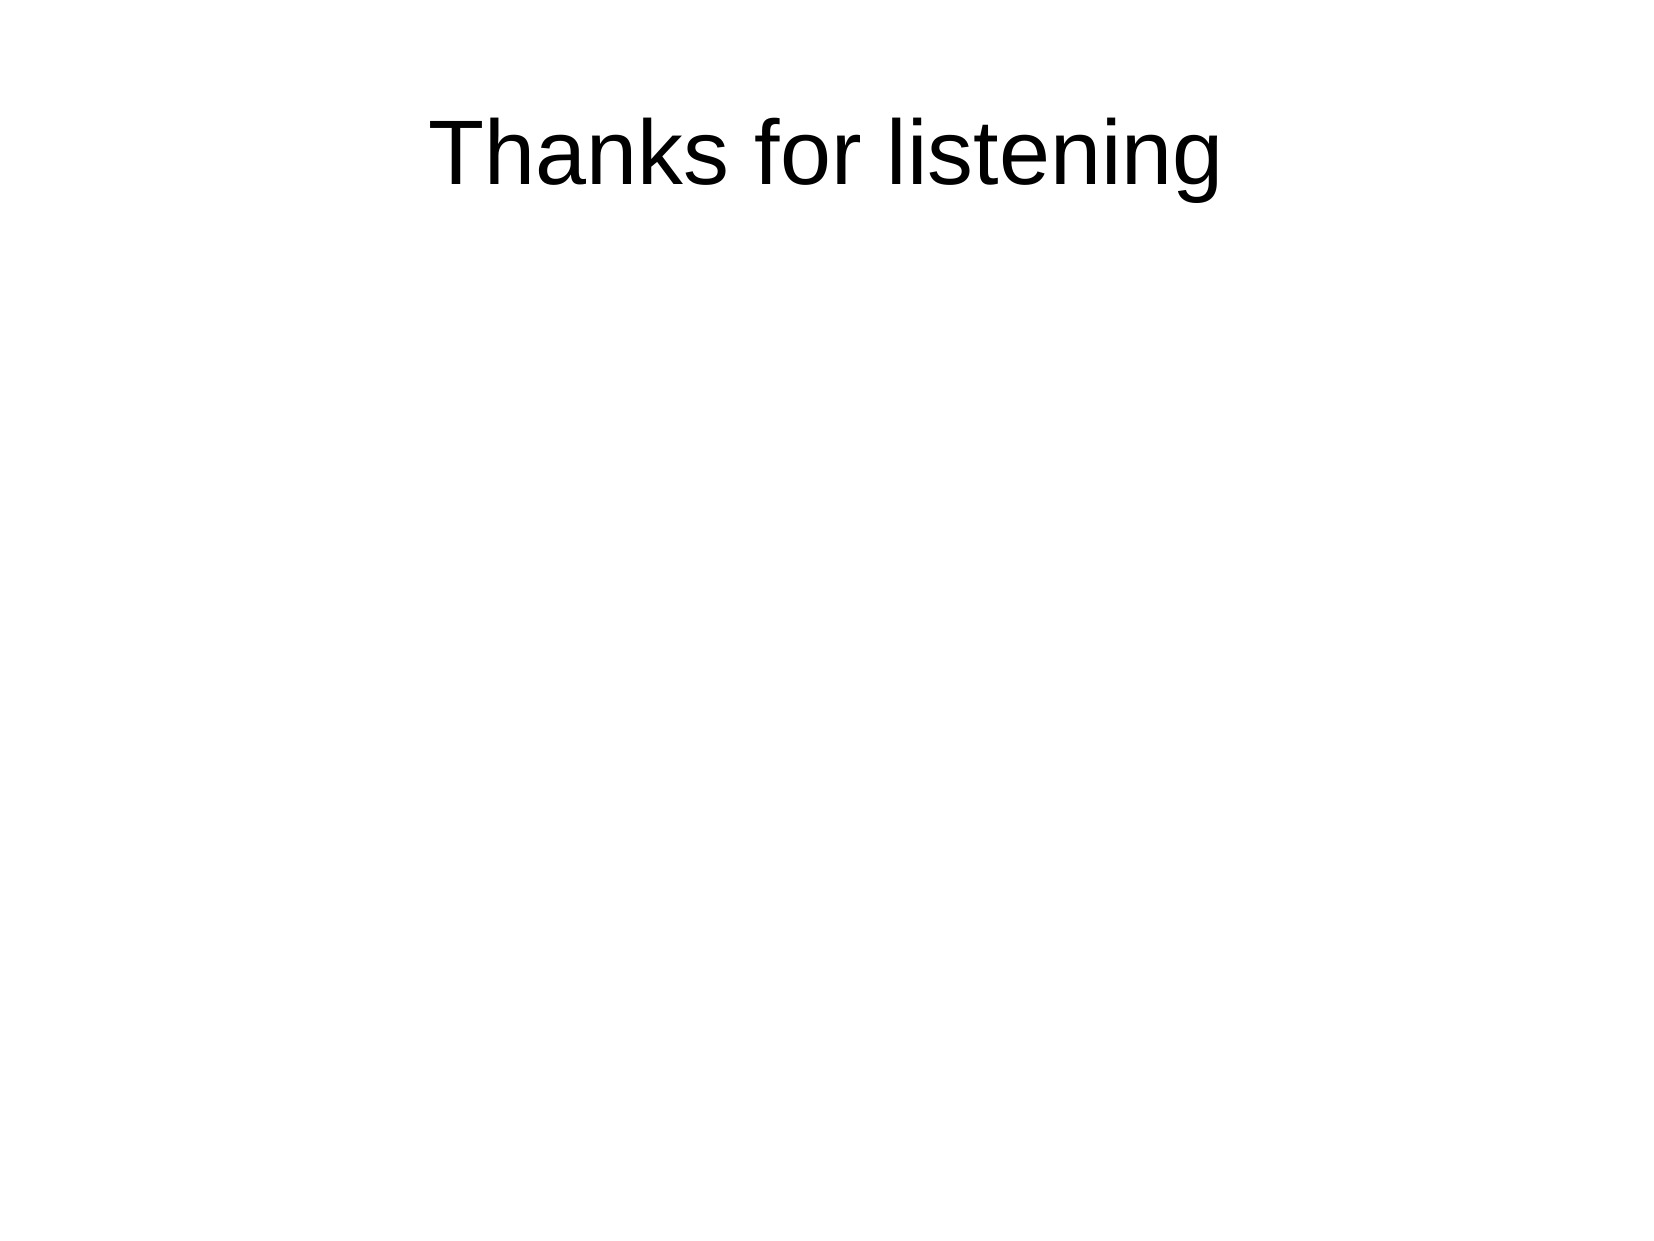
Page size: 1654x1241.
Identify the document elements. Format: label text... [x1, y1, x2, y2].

title Thanks for listening [82, 49, 1571, 257]
